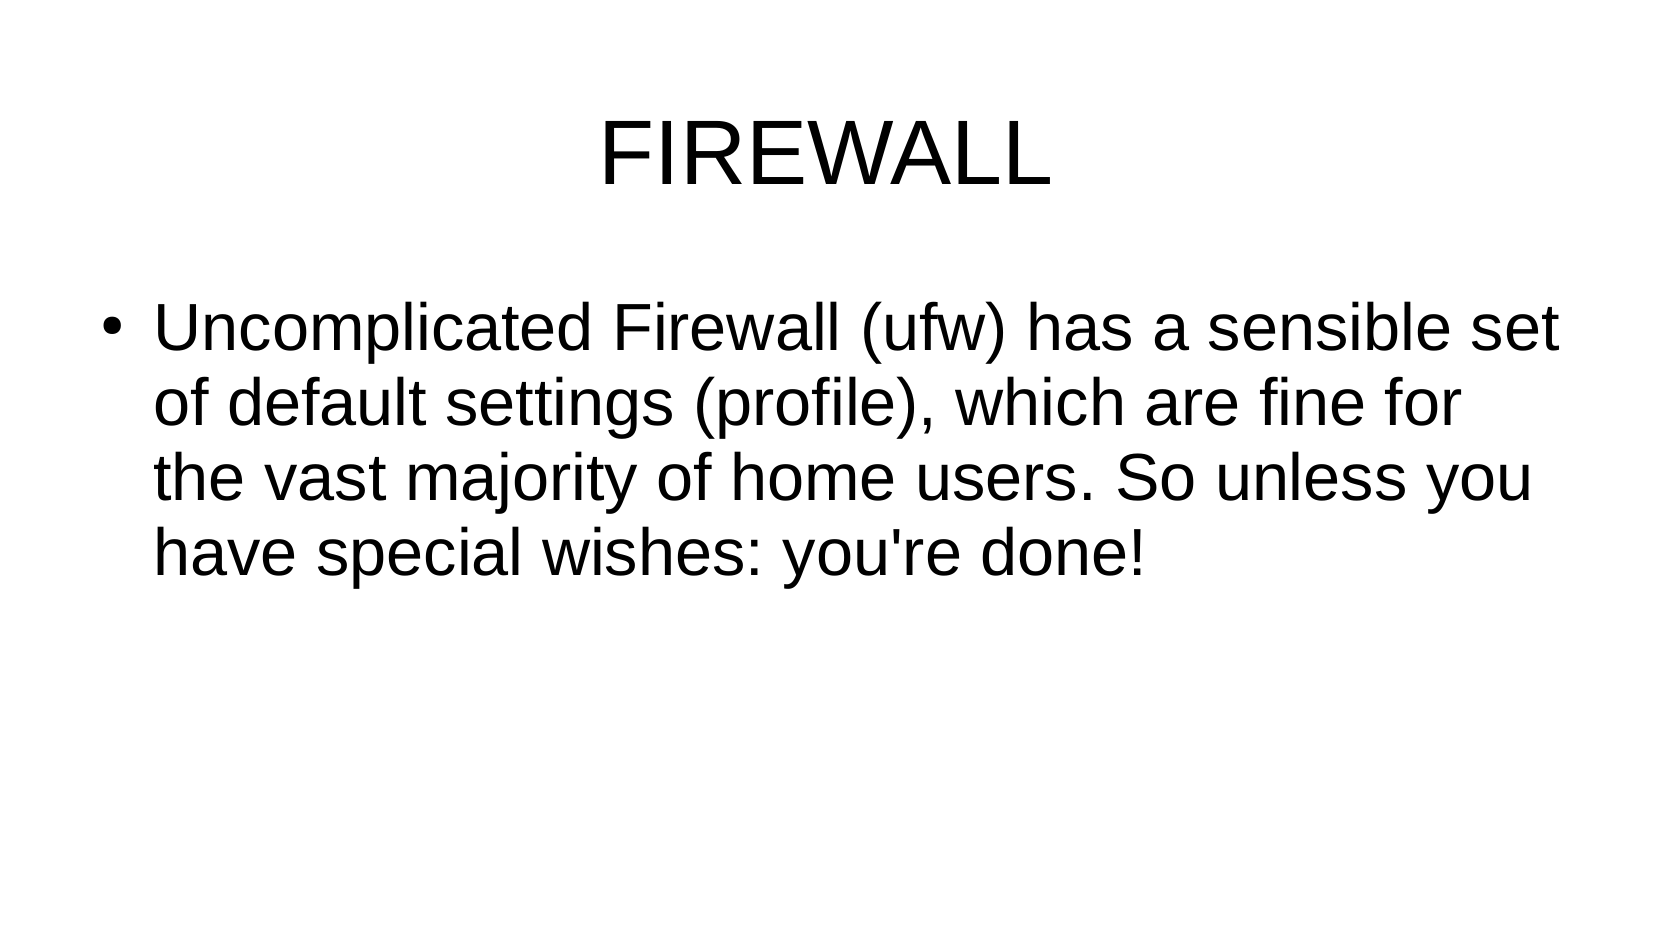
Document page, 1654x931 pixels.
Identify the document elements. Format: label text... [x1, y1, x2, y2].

title FIREWALL [82, 49, 1571, 257]
list Uncomplicated Firewall (ufw) has a sensible set of default settings (profile), which are fine for the vast majority of home users. So unless you have special wishes: you're done! [82, 290, 1571, 931]
